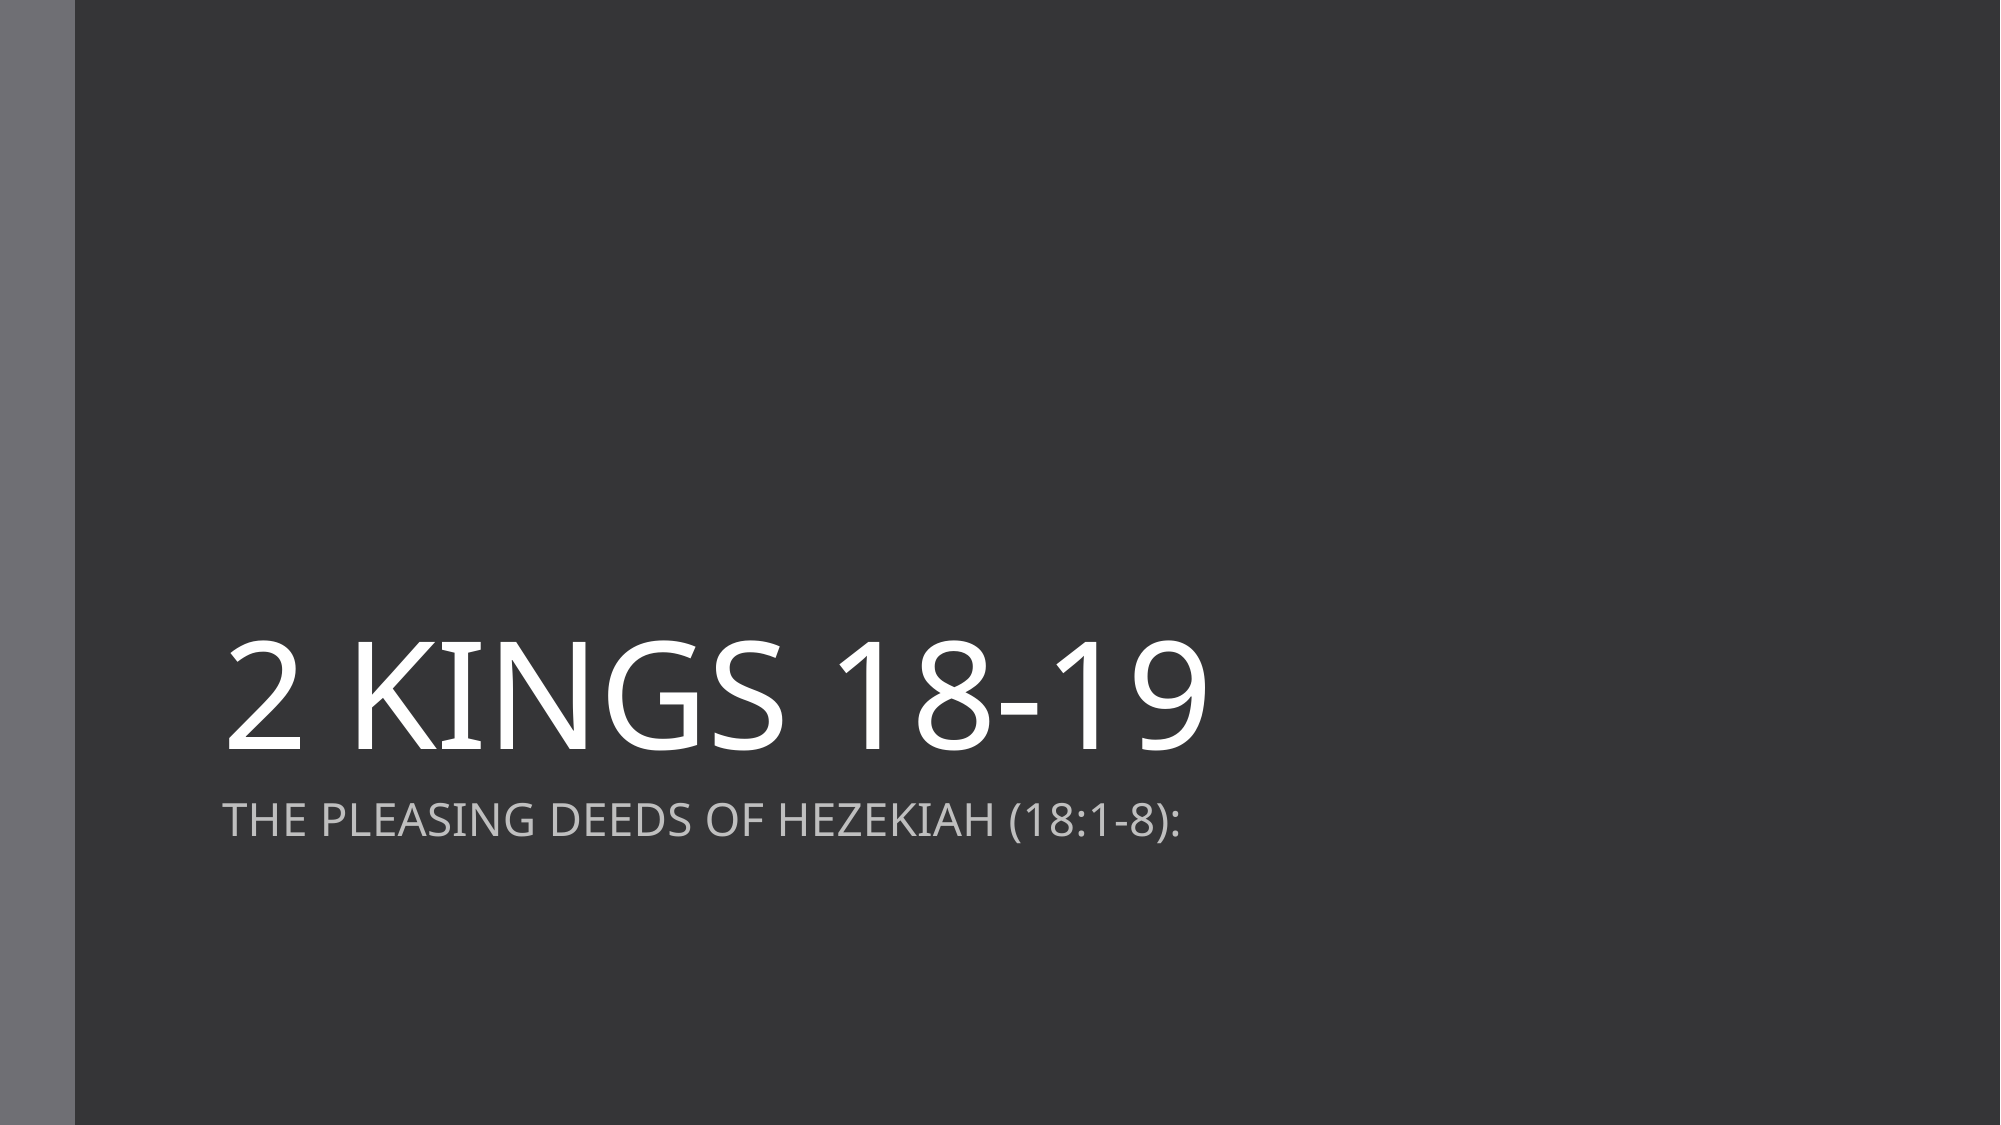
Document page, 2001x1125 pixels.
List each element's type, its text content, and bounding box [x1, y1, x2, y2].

title 2 KINGS 18-19 [206, 124, 1752, 787]
subtitle THE PLEASING DEEDS OF HEZEKIAH (18:1-8): [206, 787, 1752, 1066]
